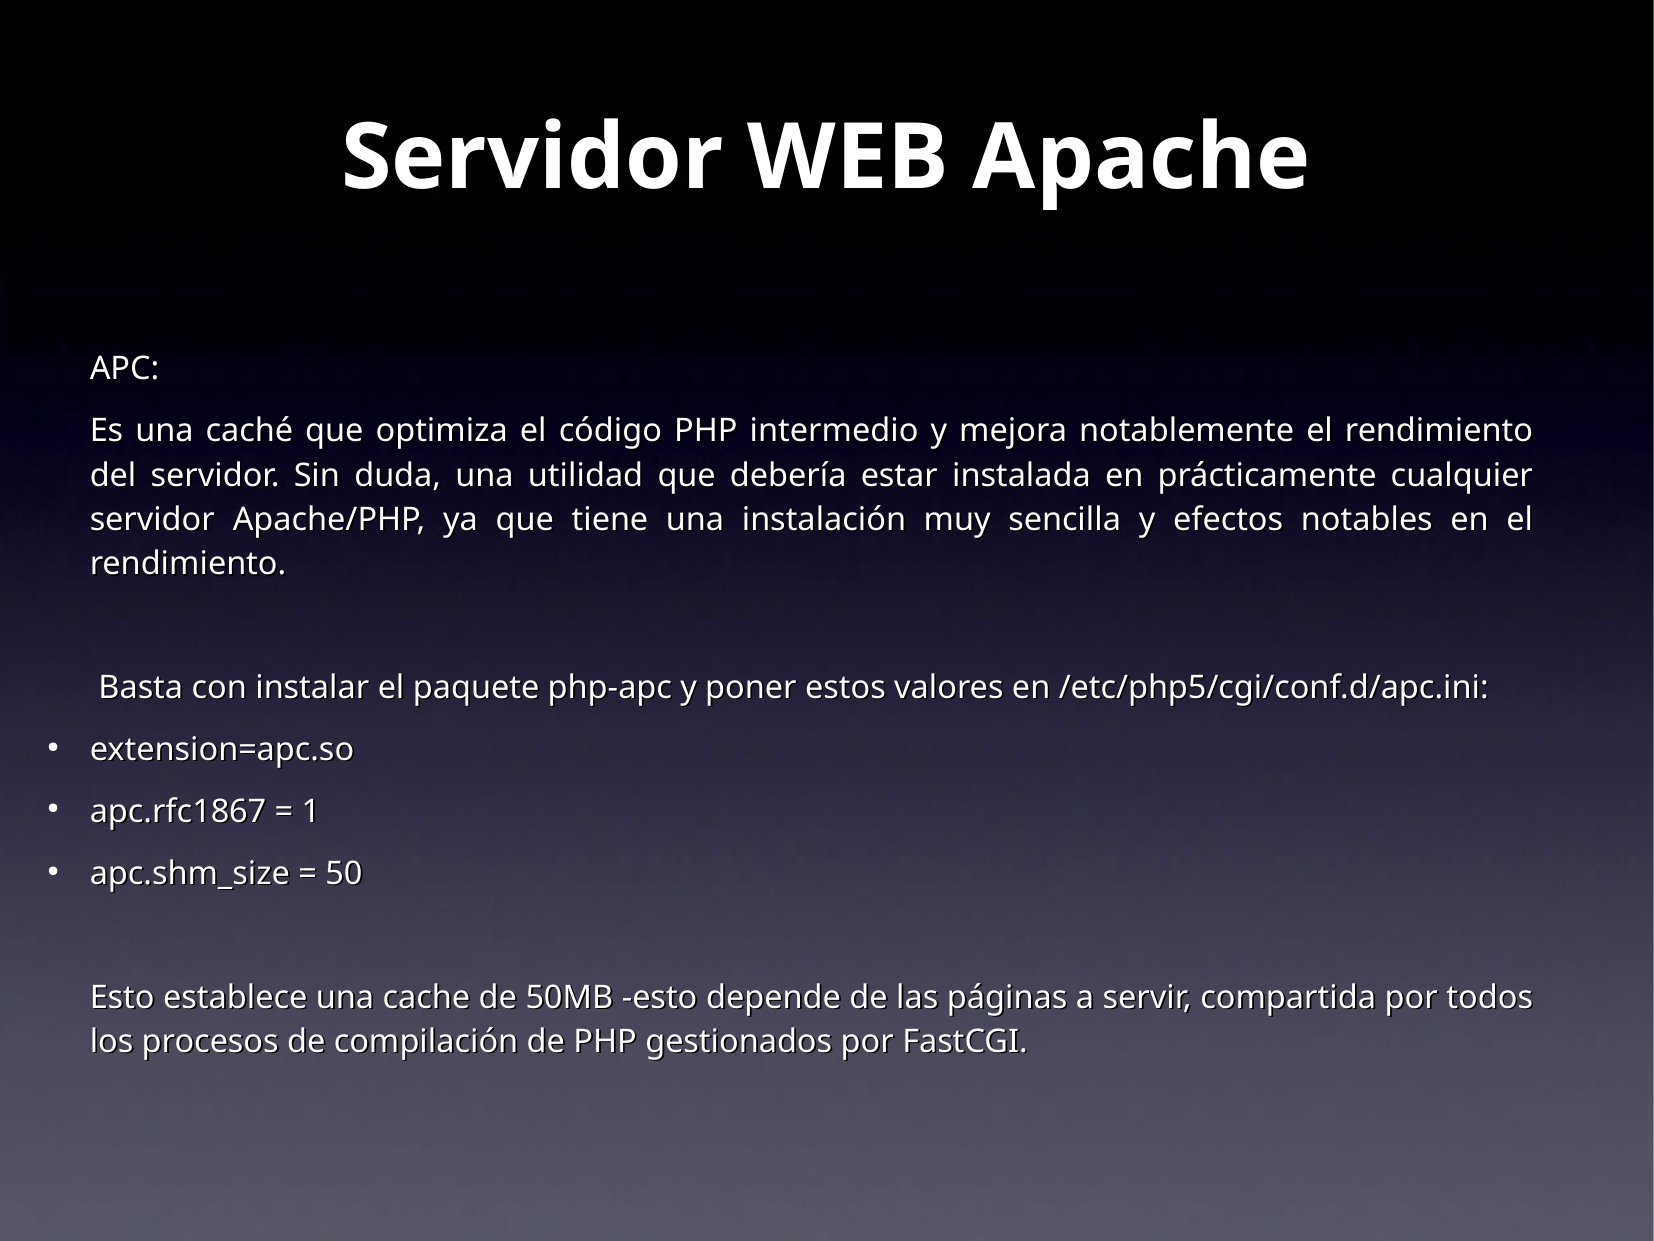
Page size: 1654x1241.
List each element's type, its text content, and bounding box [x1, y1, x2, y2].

title Servidor WEB Apache [82, 49, 1571, 257]
list APC: Es una caché que optimiza el código PHP intermedio y mejora notablemente el rendimiento del servidor. Sin duda, una utilidad que debería estar instalada en prácticamente cualquier servidor Apache/PHP, ya que tiene una instalación muy sencilla y efectos notables en el rendimiento. Basta con instalar el paquete php-apc y poner estos valores en /etc/php5/cgi/conf.d/apc.ini: extension=apc.so apc.rfc1867 = 1 apc.shm_size = 50 Esto establece una cache de 50MB -esto depende de las páginas a servir, compartida por todos los procesos de compilación de PHP gestionados por FastCGI. [47, 345, 1536, 1065]
picture [0, 0, 1654, 1241]
